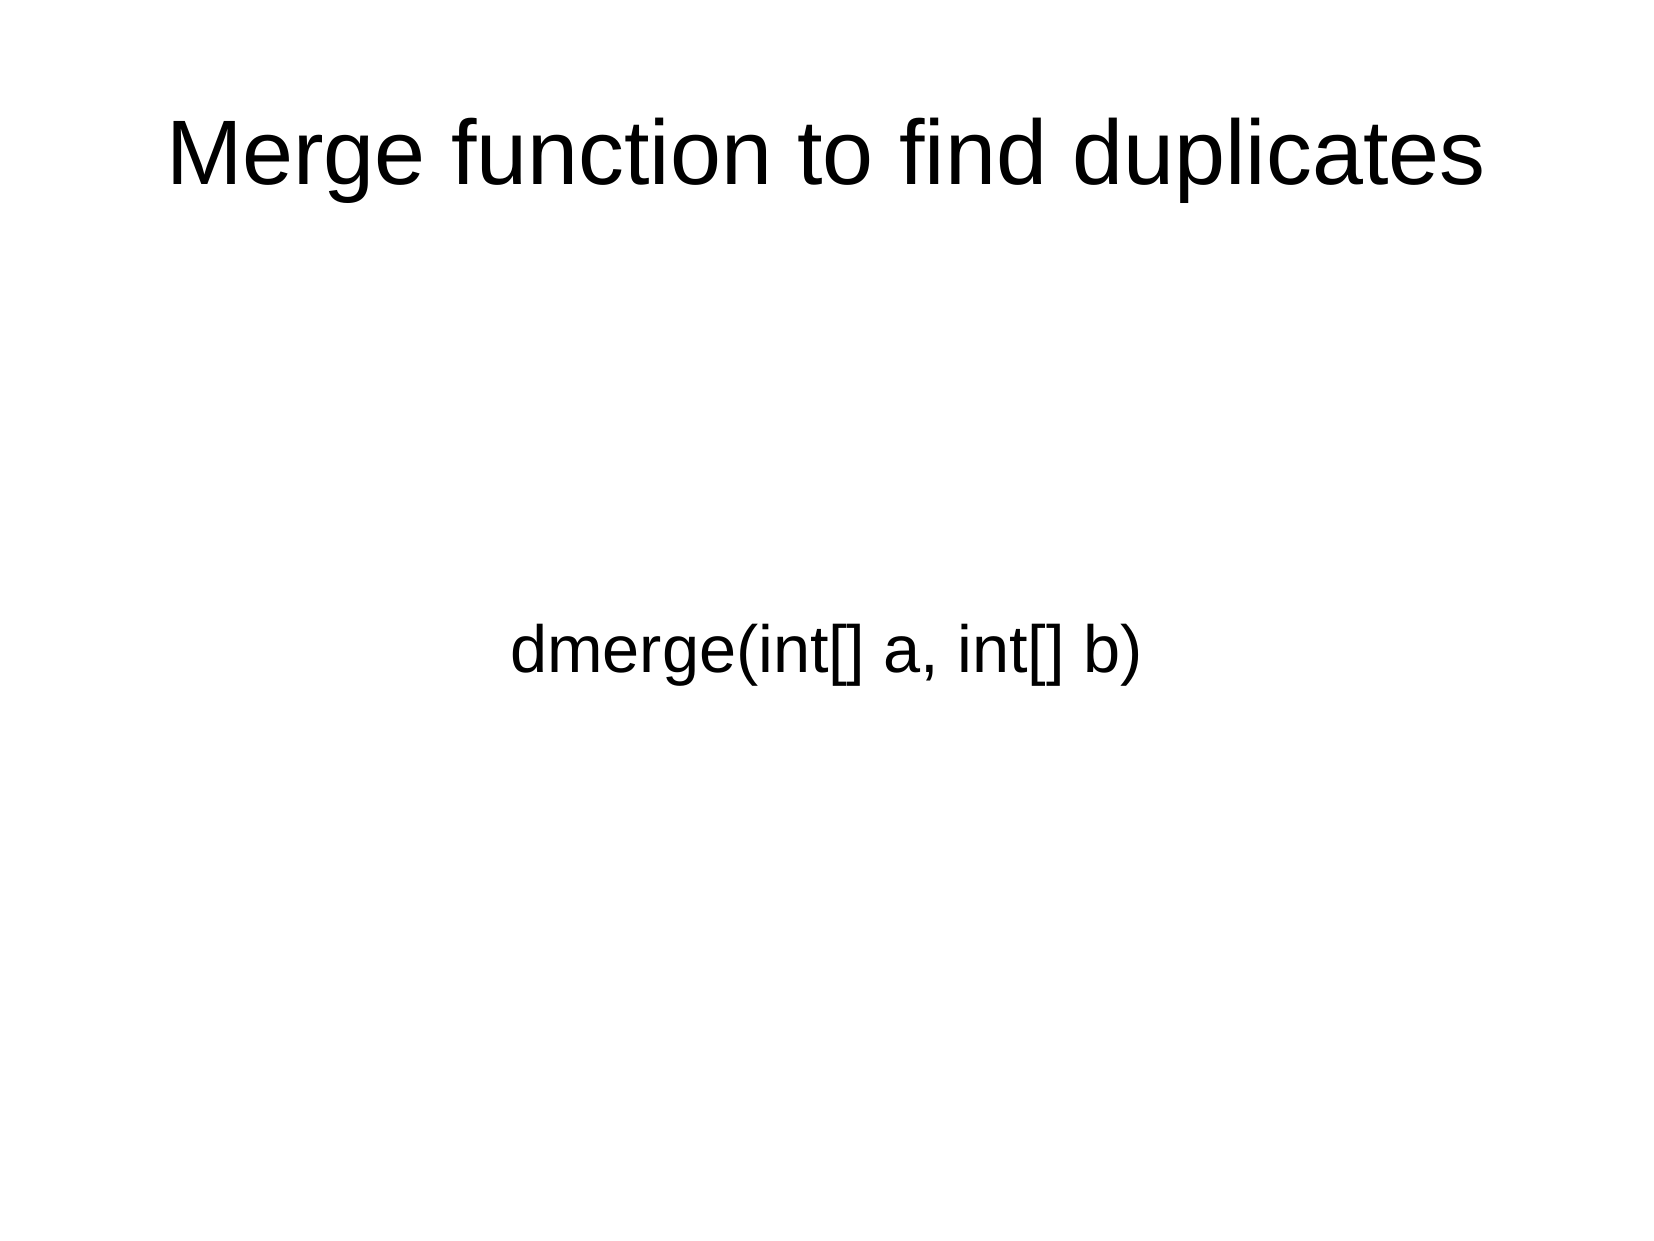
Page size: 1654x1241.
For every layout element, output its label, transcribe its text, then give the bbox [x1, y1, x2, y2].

subtitle dmerge(int[] a, int[] b) [82, 290, 1571, 1010]
title Merge function to find duplicates [82, 49, 1571, 257]
